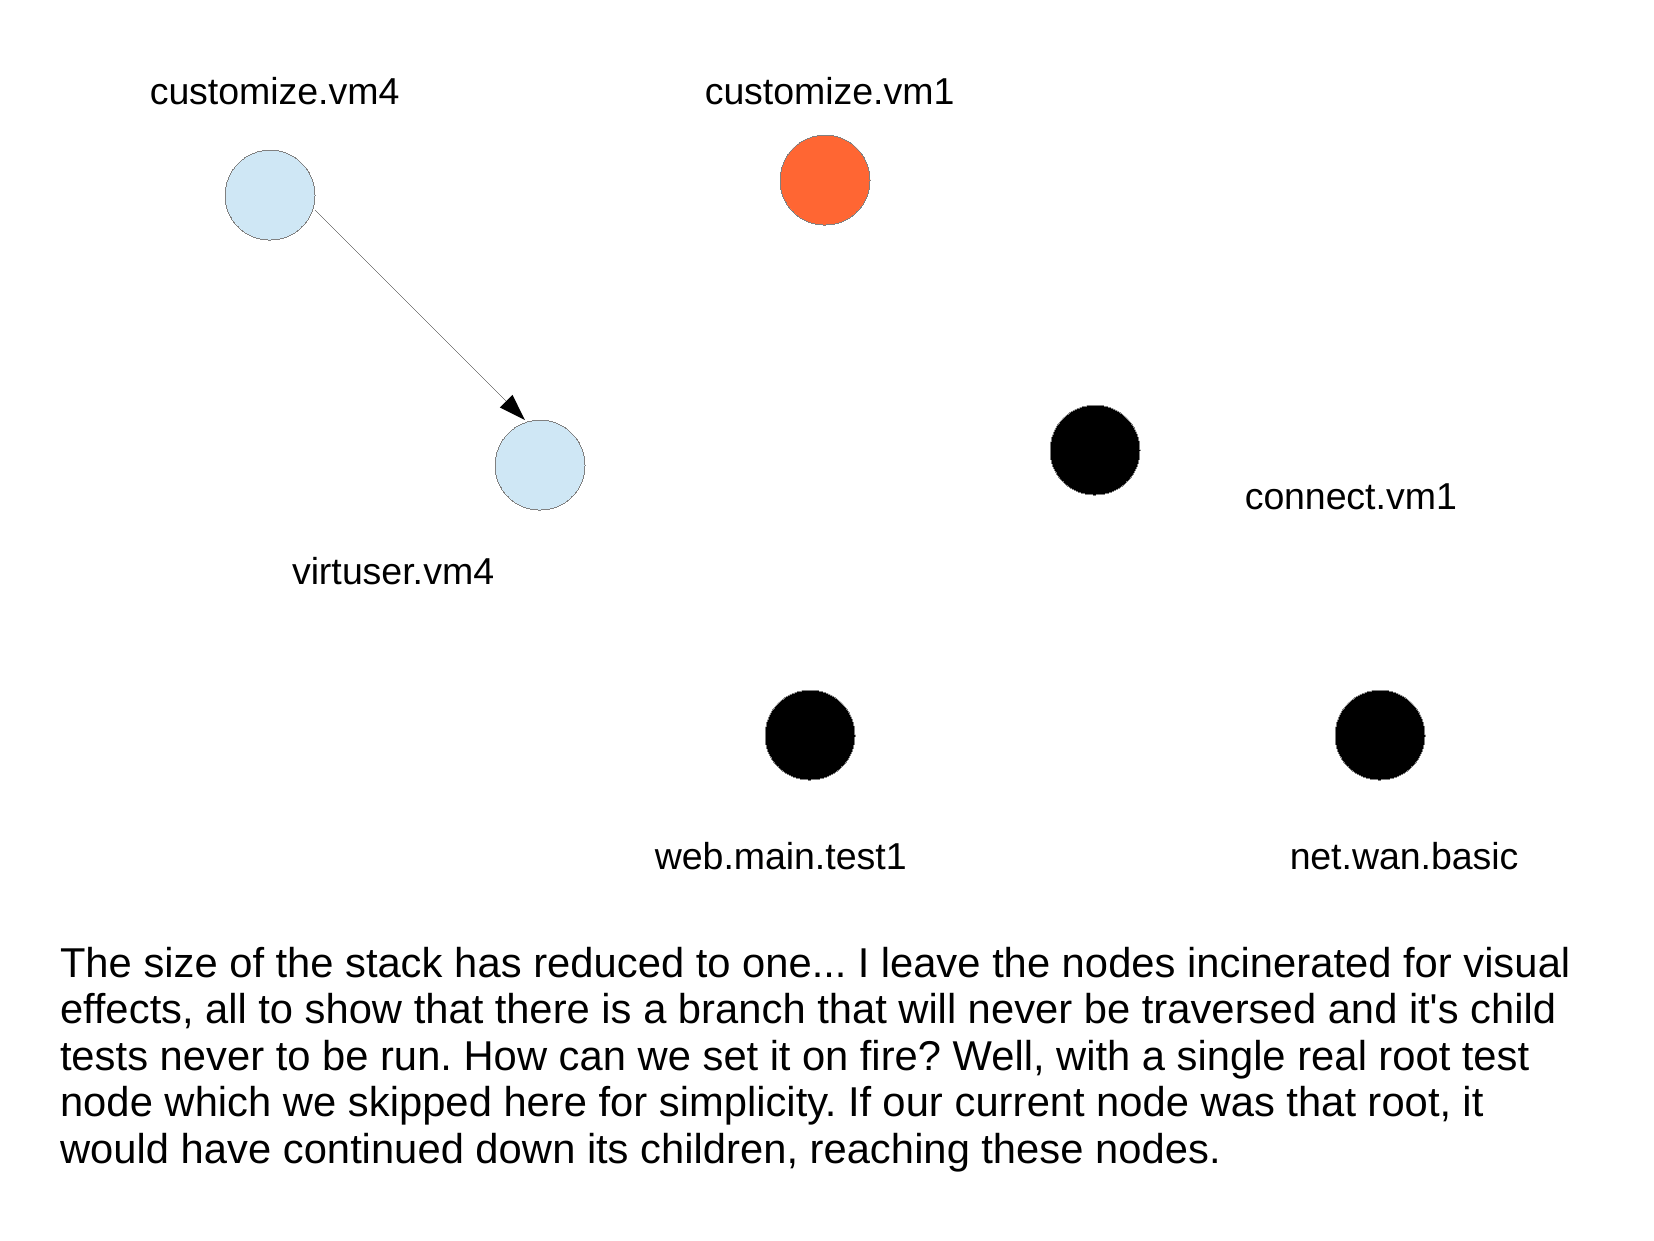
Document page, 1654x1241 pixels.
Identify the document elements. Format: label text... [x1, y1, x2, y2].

text_box The size of the stack has reduced to one... I leave the nodes incinerated for visual effects, all to show that there is a branch that will never be traversed and it's child tests never to be run. How can we set it on fire? Well, with a single real root test node which we skipped here for simplicity. If our current node was that root, it would have continued down its children, reaching these nodes. [60, 939, 1591, 1172]
text_box customize.vm4 [135, 63, 456, 121]
text_box web.main.test1 [640, 828, 958, 886]
text_box [225, 150, 316, 241]
text_box [1050, 405, 1141, 496]
text_box virtuser.vm4 [277, 543, 541, 601]
text_box [780, 135, 871, 226]
text_box customize.vm1 [690, 63, 1011, 121]
text_box [495, 420, 586, 511]
text_box connect.vm1 [1230, 468, 1545, 526]
text_box [1335, 690, 1426, 781]
text_box [765, 690, 856, 781]
text_box net.wan.basic [1275, 828, 1580, 886]
